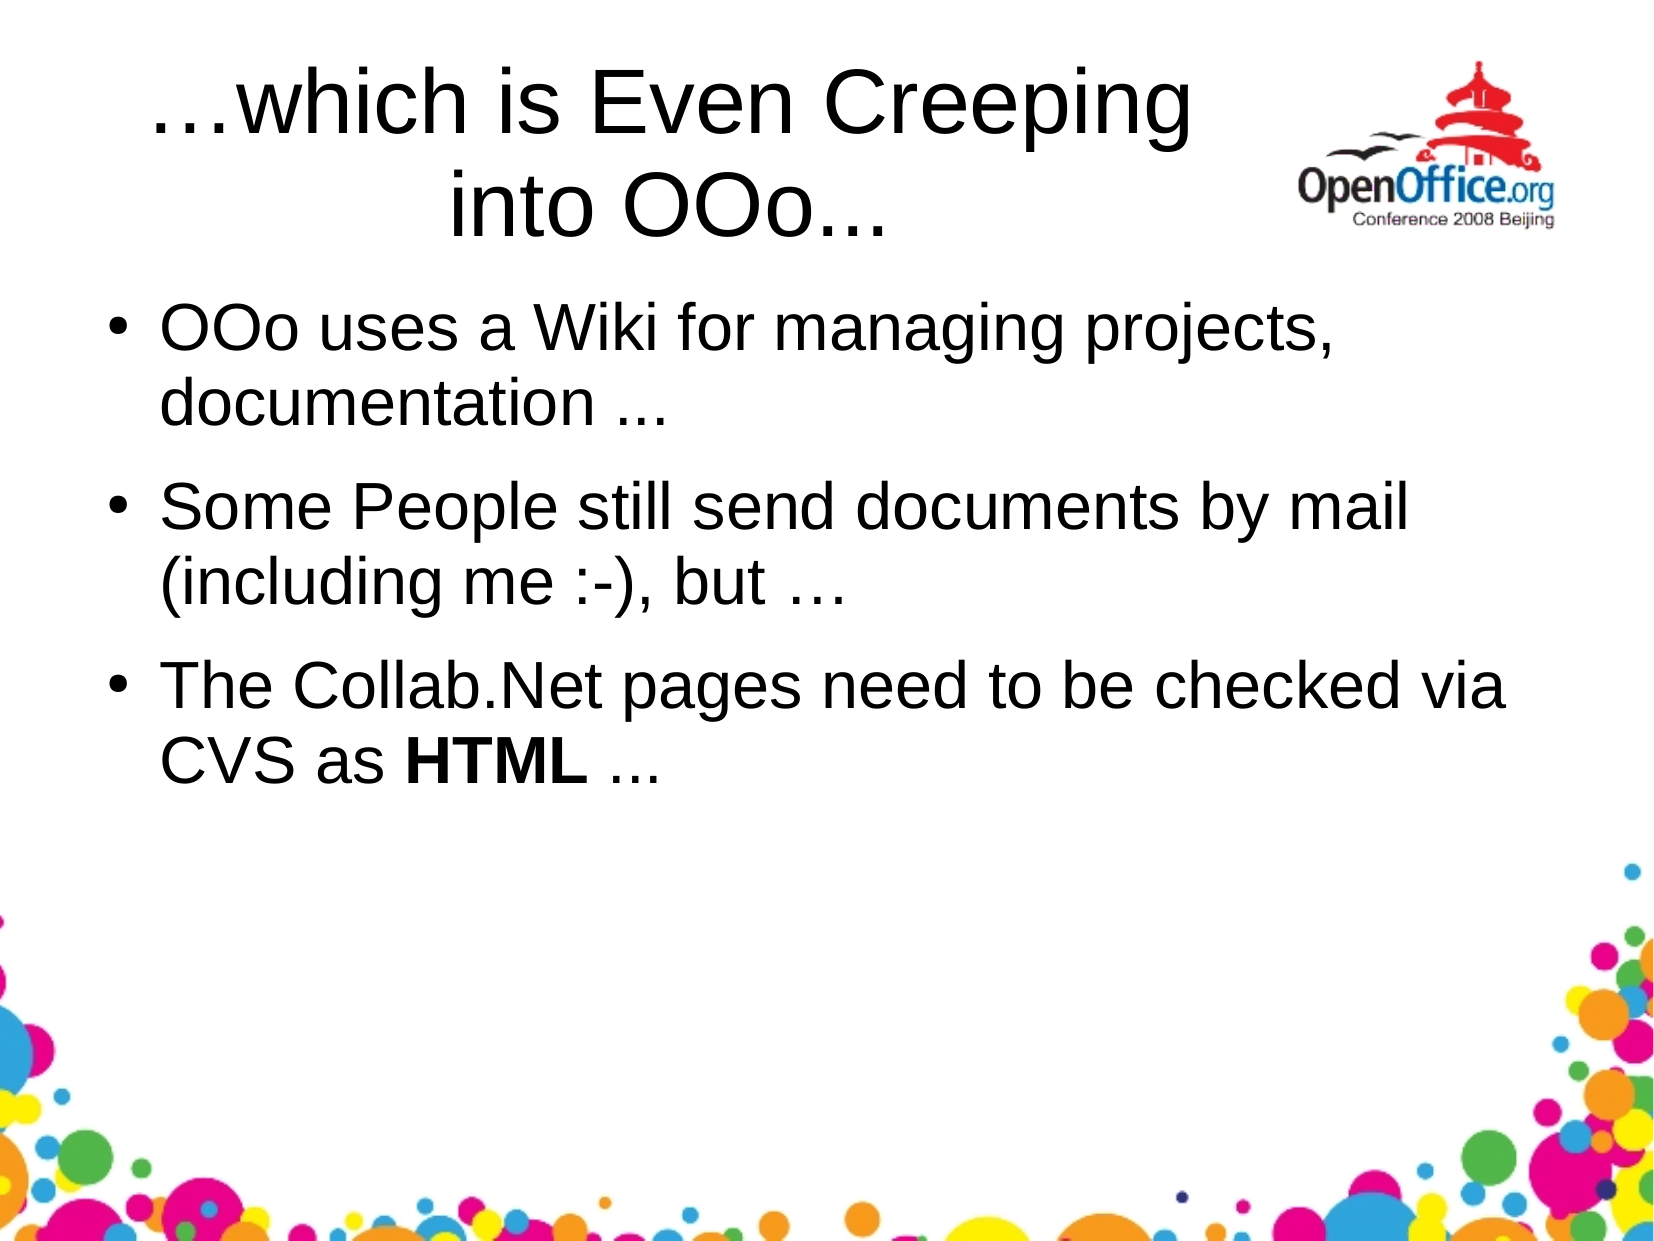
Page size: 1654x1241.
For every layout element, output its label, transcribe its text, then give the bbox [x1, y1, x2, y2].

title …which is Even Creeping into OOo... [82, 49, 1258, 257]
picture [0, 810, 1654, 1241]
list OOo uses a Wiki for managing projects, documentation ... Some People still send documents by mail (including me :-), but … The Collab.Net pages need to be checked via CVS as HTML ... [88, 290, 1577, 1109]
picture [1285, 51, 1569, 250]
